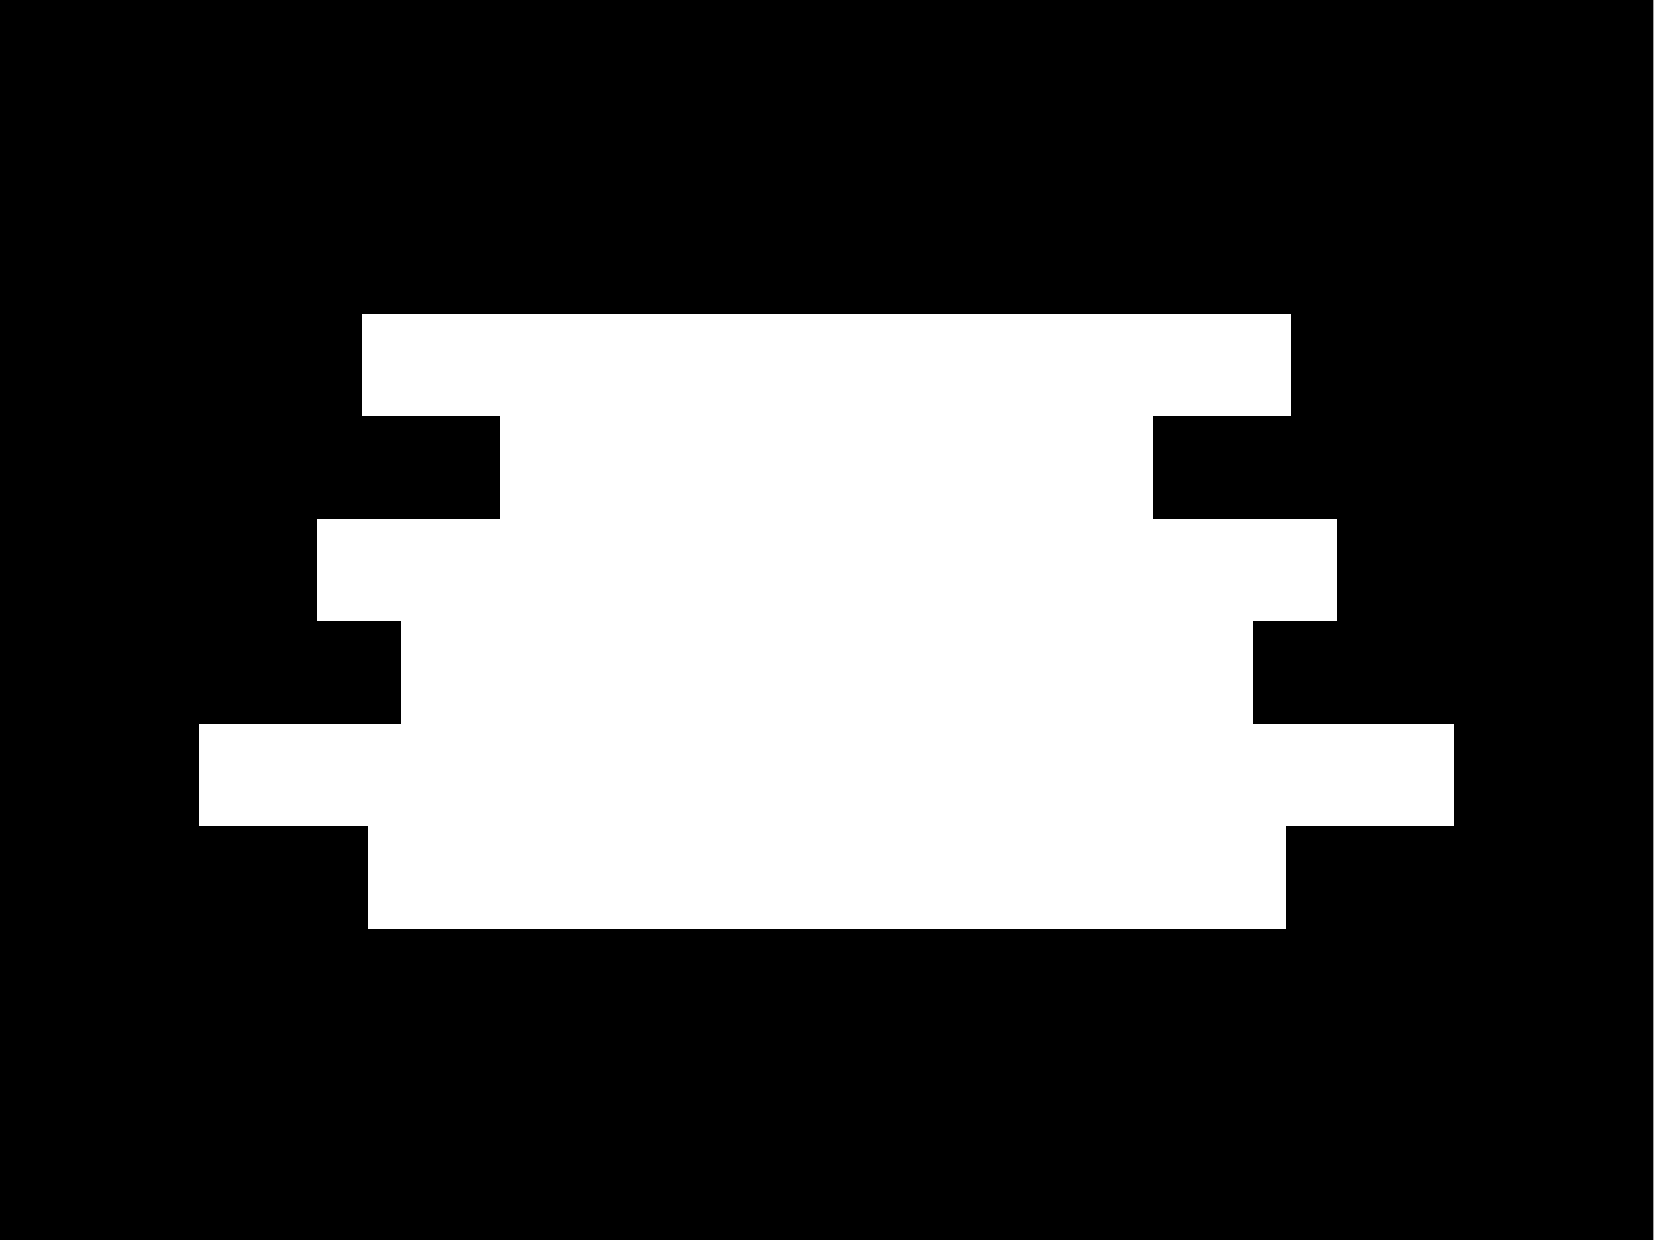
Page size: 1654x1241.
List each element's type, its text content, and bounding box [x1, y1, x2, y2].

subtitle Existe uma canção em cada um de nós Foi Deus quem escreveu Pra Ele Mesmo ouvir O inimigo quer tirar ela de mim Mas serei fiel até o fim [82, 49, 1571, 1193]
